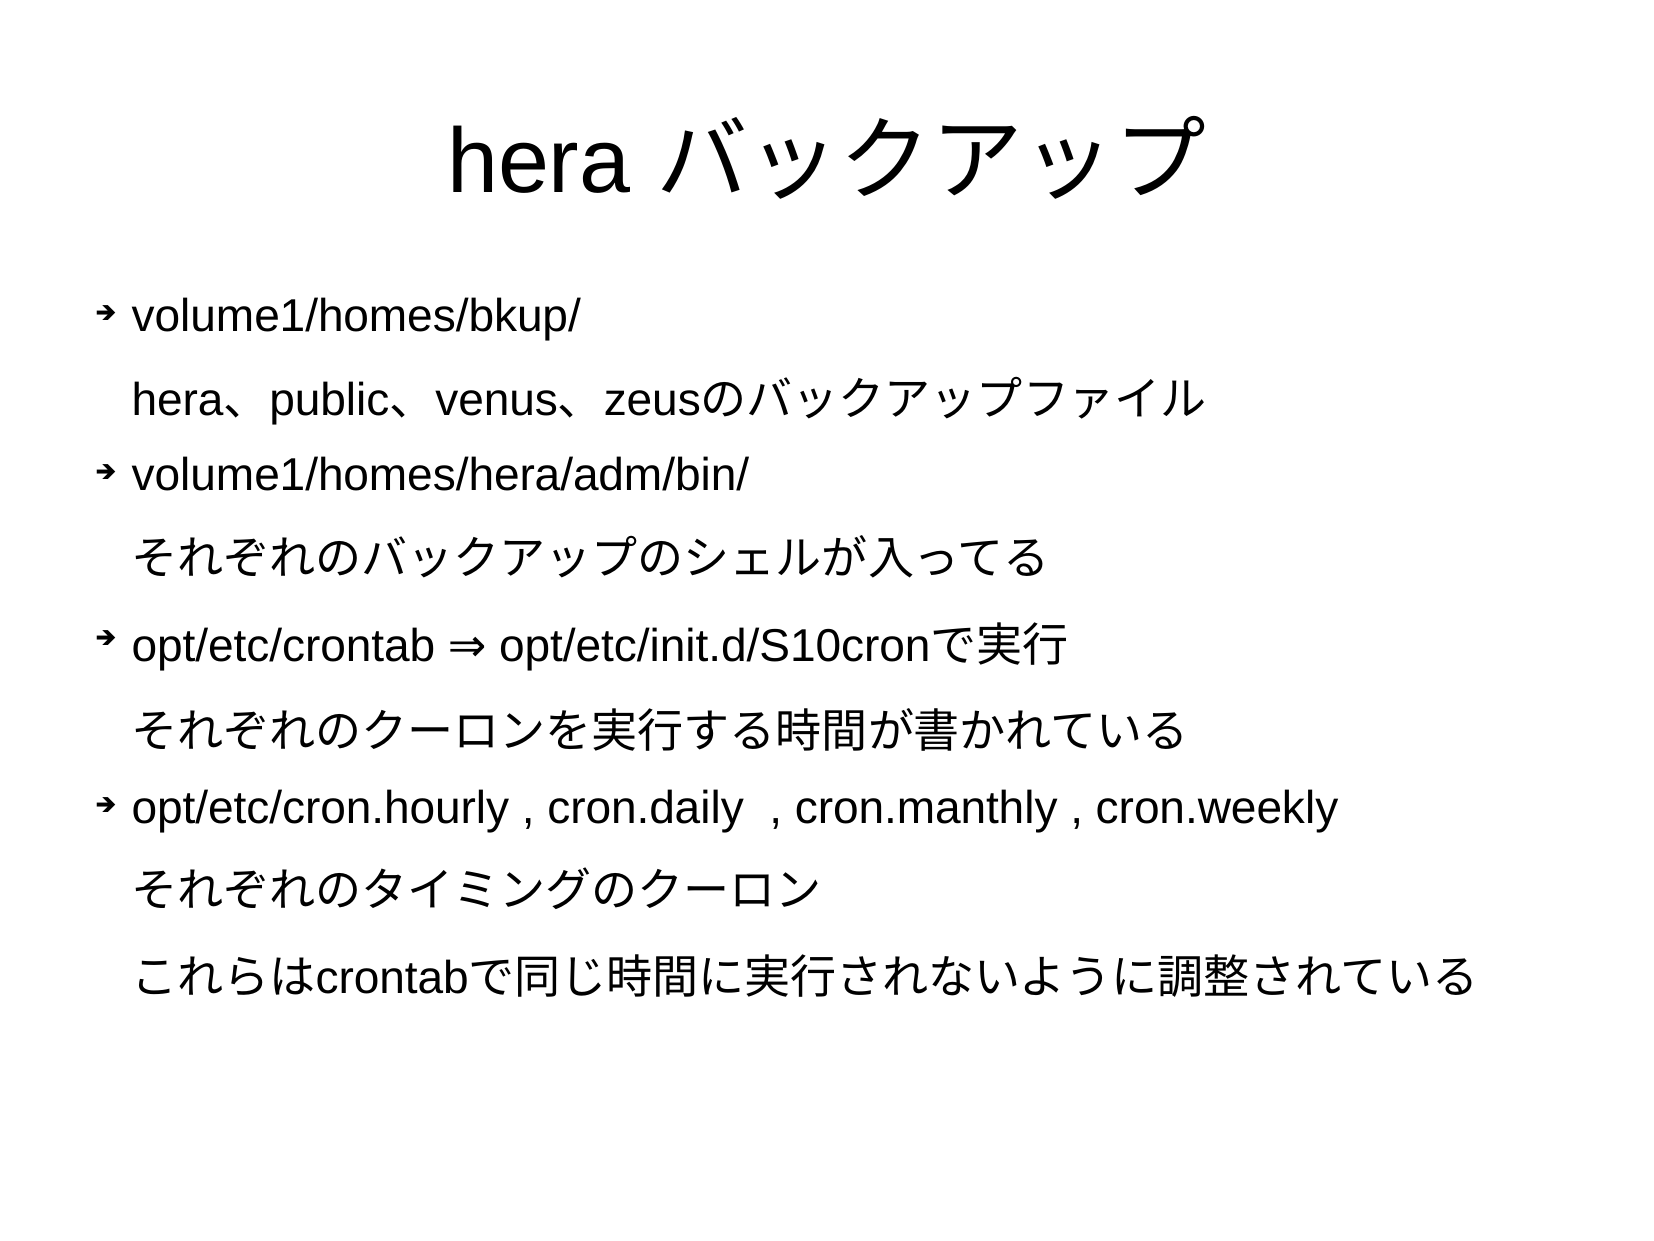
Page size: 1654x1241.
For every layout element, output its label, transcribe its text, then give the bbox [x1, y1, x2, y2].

text_box [82, 290, 1571, 1010]
title hera バックアップ [82, 49, 1571, 257]
